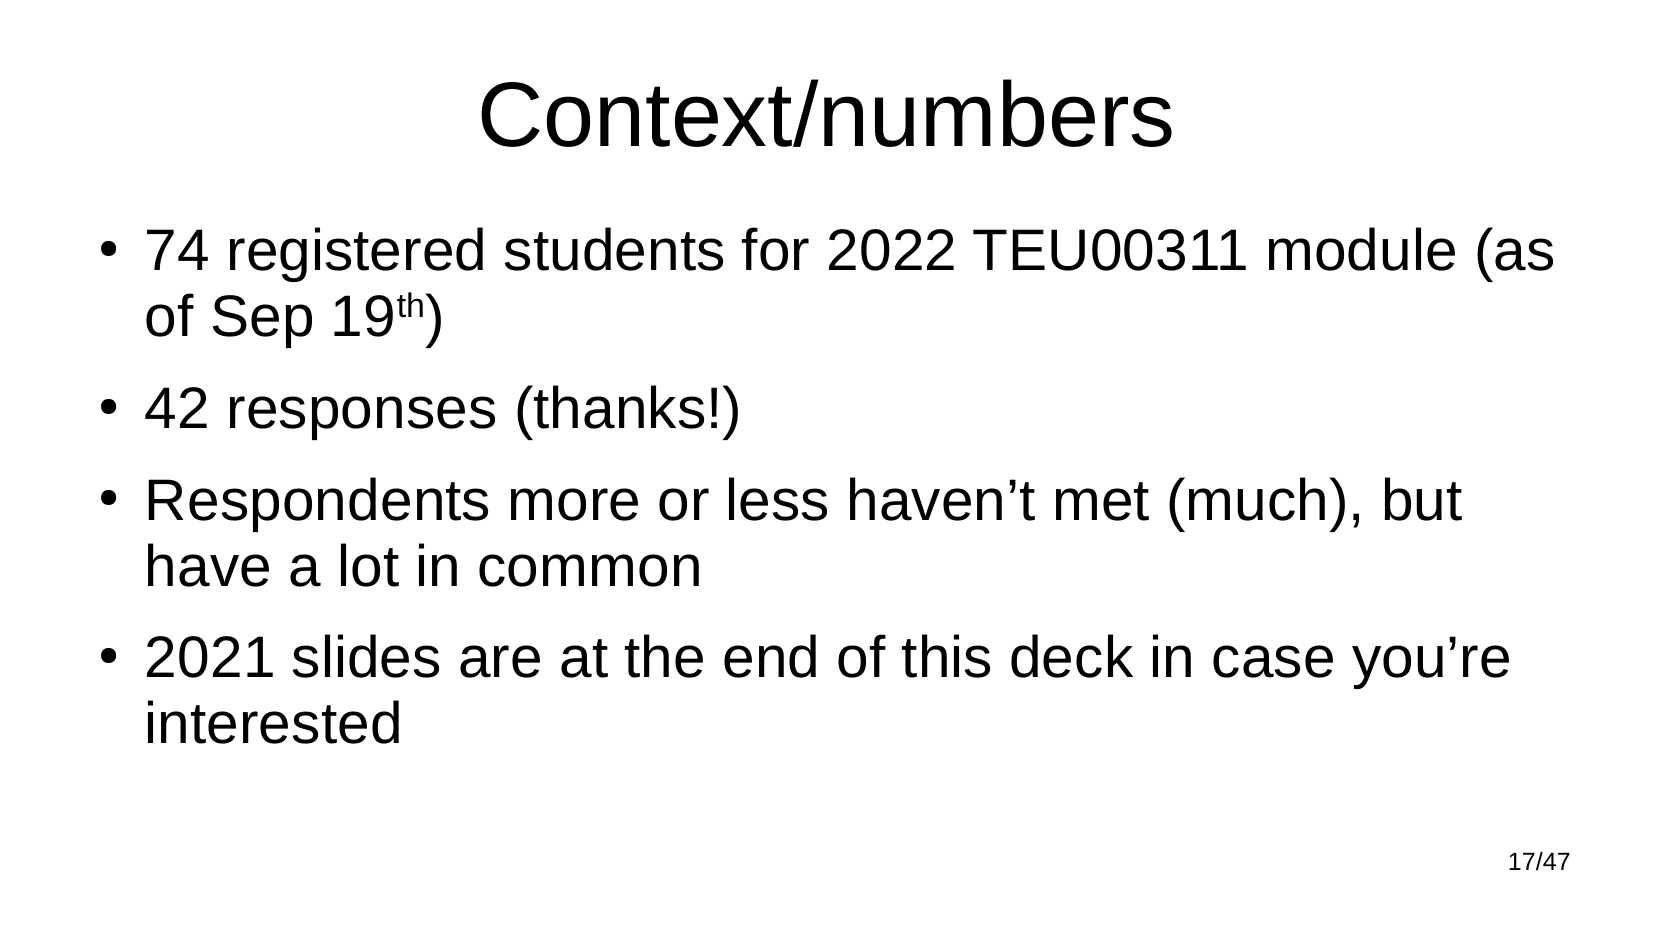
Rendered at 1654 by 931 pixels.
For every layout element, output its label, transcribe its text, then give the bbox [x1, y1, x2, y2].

title Context/numbers [82, 37, 1571, 193]
list 74 registered students for 2022 TEU00311 module (as of Sep 19th) 42 responses (thanks!) Respondents more or less haven’t met (much), but have a lot in common 2021 slides are at the end of this deck in case you’re interested [82, 217, 1571, 758]
